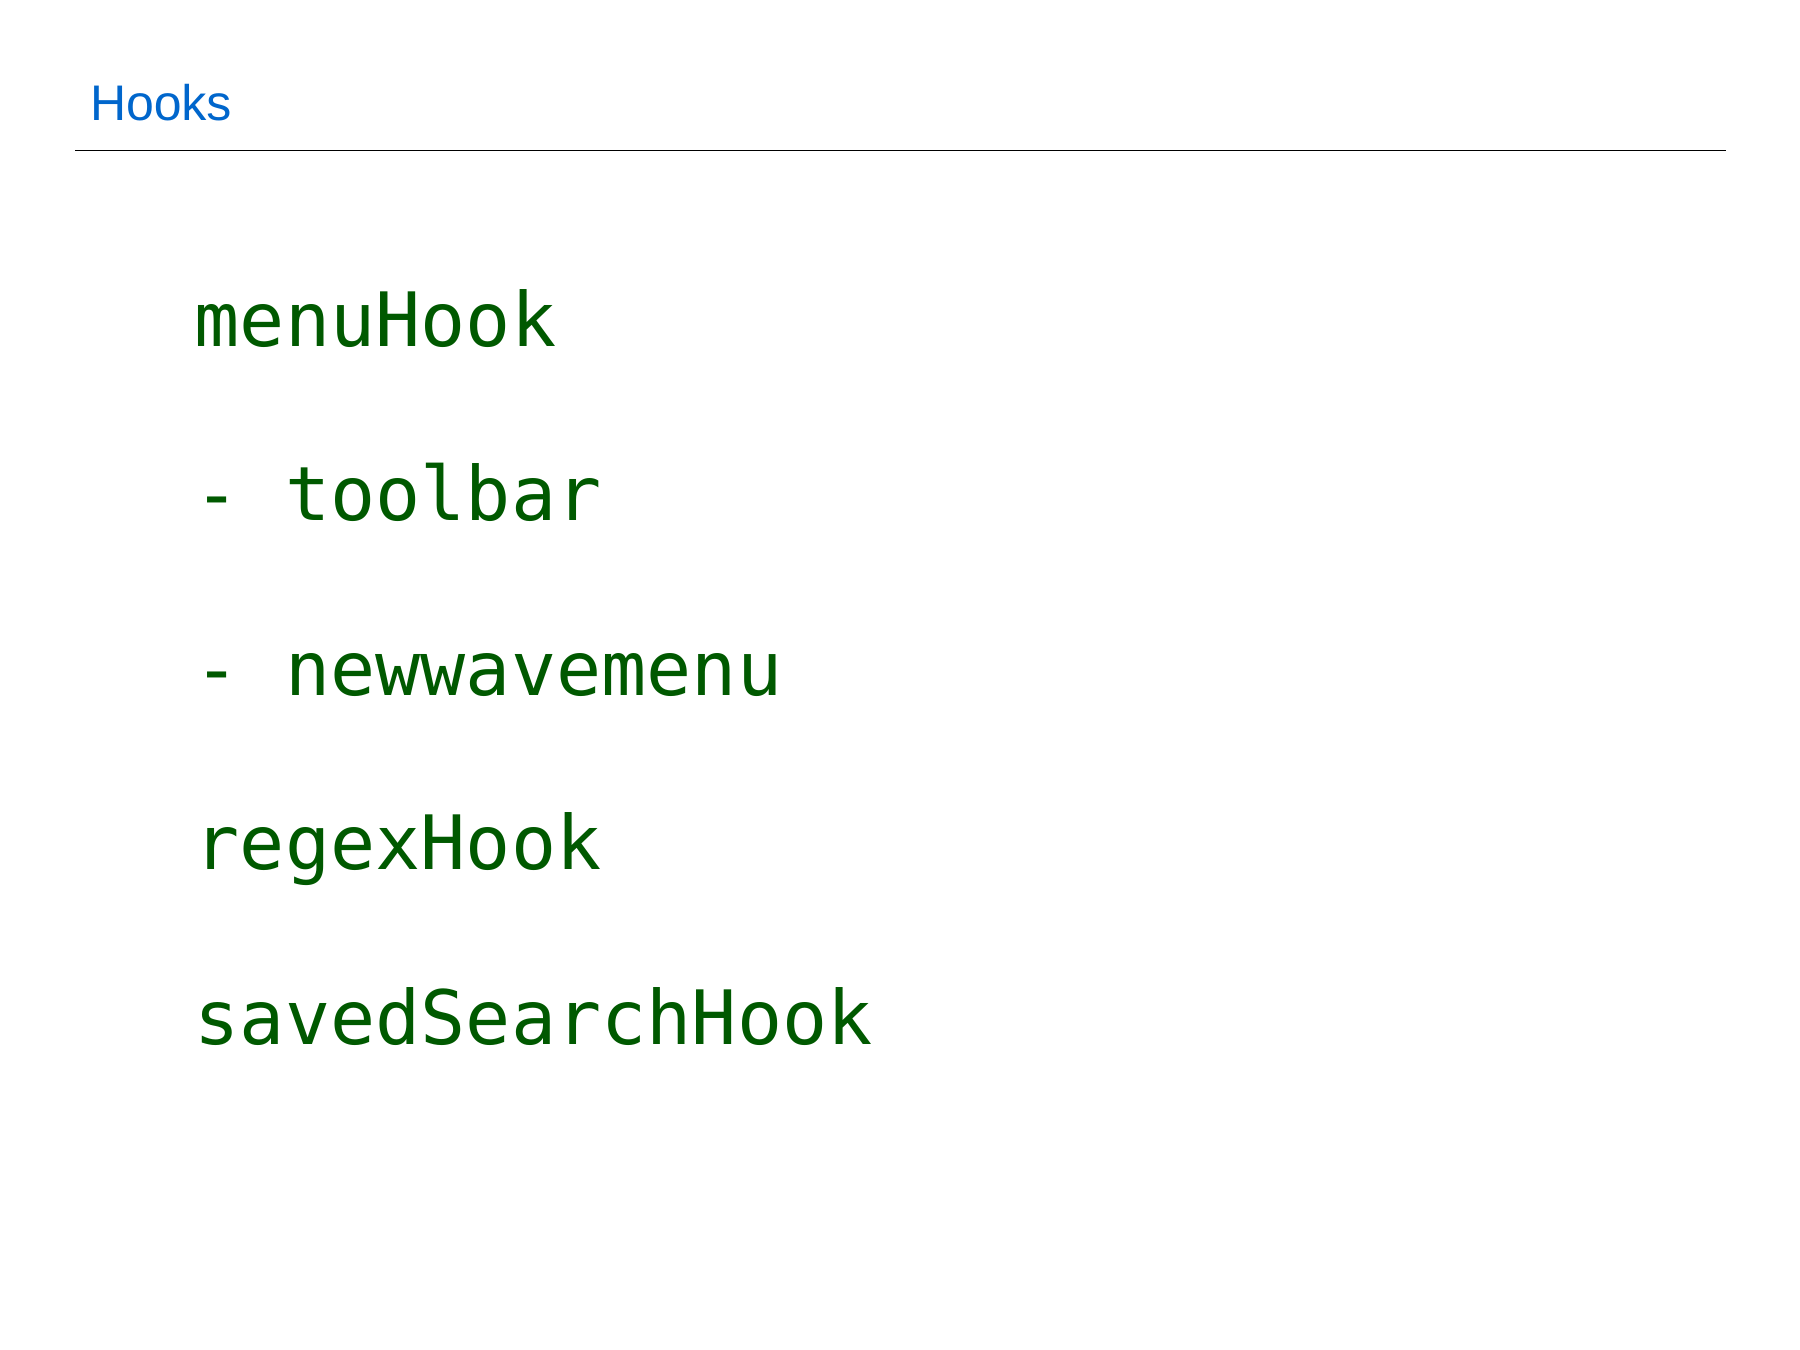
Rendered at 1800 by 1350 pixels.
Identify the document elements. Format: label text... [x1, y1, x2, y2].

text_box menuHook - toolbar - newwavemenu regexHook savedSearchHook [179, 269, 1800, 1157]
title Hooks [90, 61, 1710, 151]
